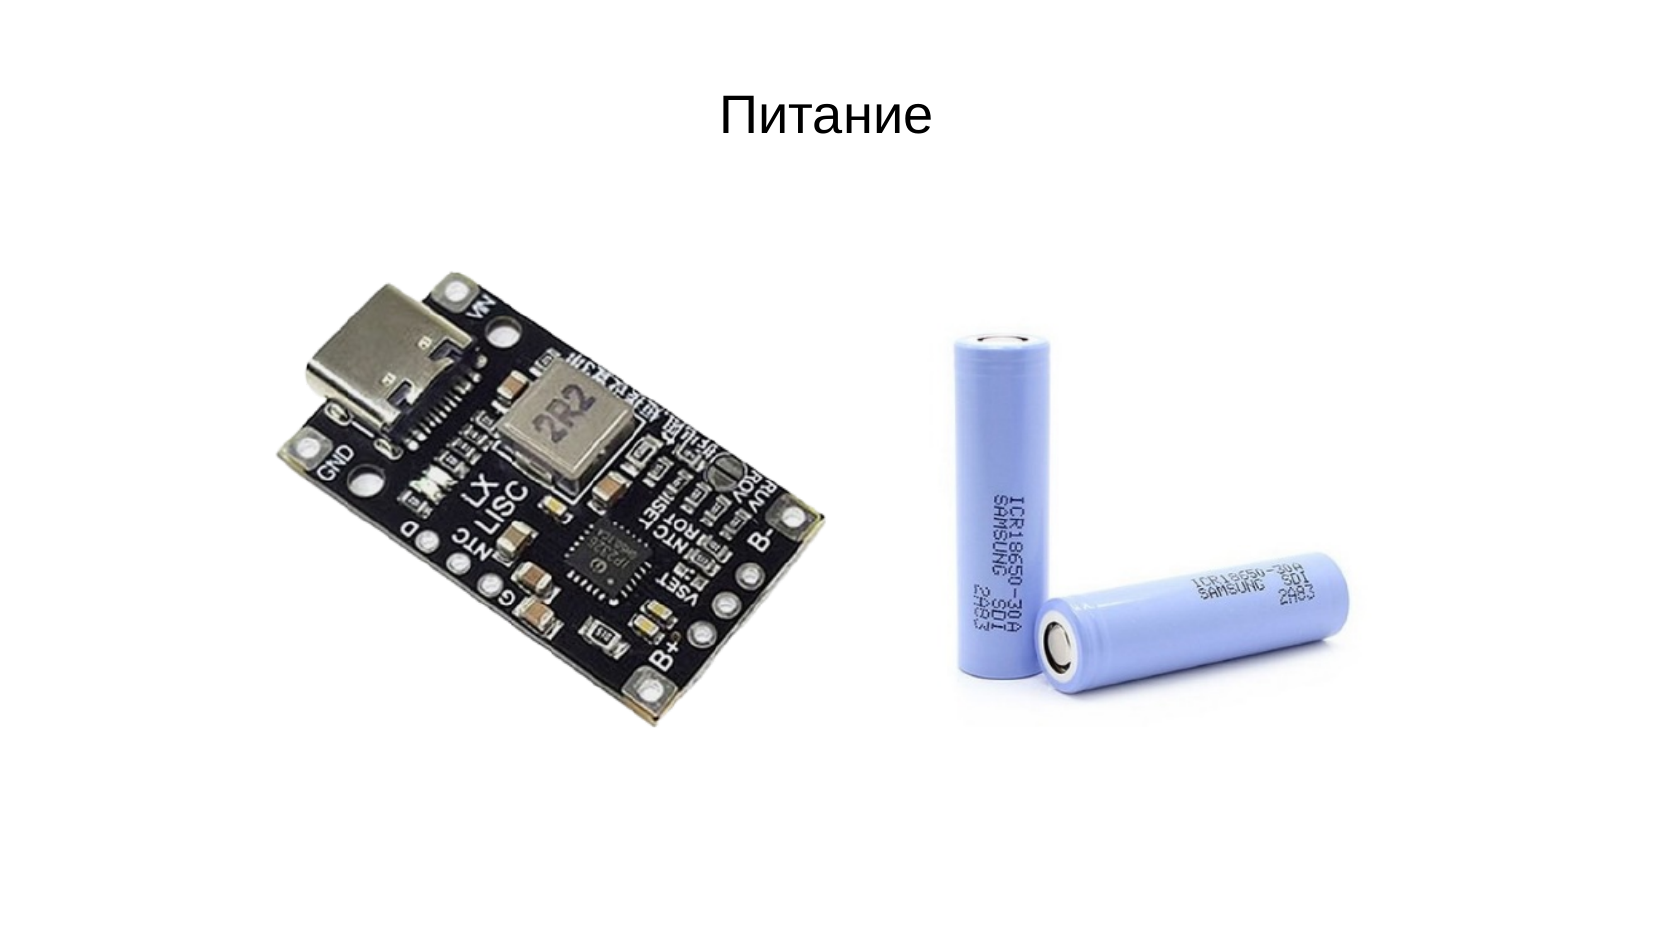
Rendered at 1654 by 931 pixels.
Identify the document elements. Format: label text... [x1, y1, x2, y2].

title Питание [82, 37, 1571, 193]
picture [225, 183, 1409, 836]
